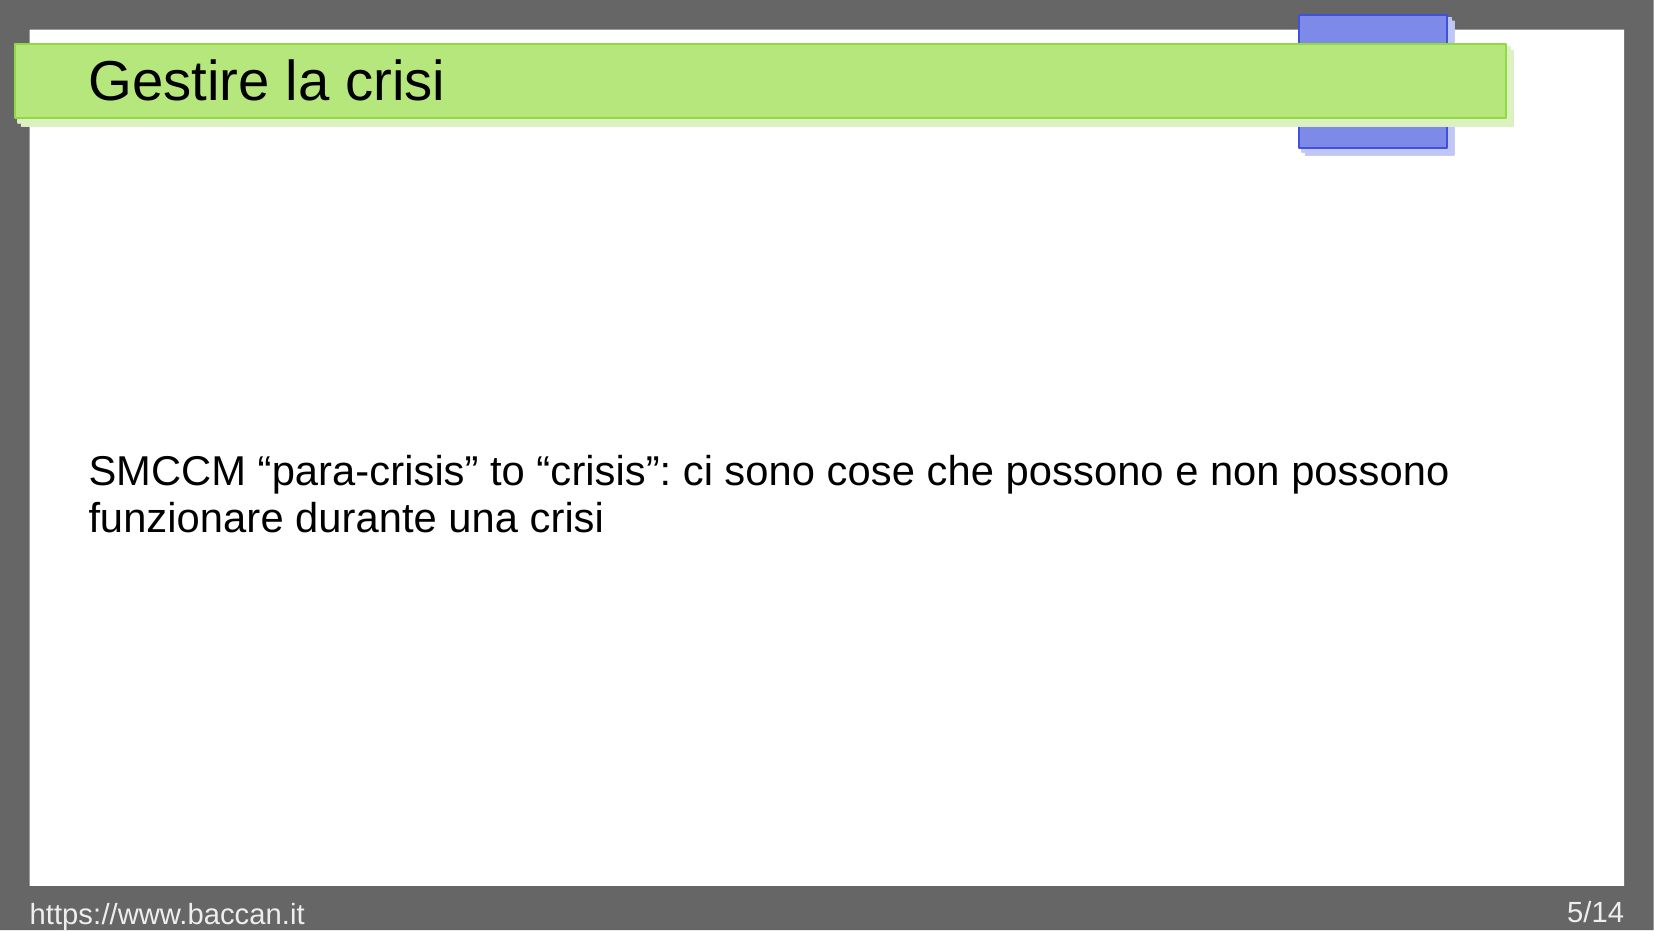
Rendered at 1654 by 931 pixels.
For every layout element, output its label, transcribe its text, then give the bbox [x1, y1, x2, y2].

subtitle SMCCM “para-crisis” to “crisis”: ci sono cose che possono e non possono funzionare durante una crisi [88, 177, 1565, 813]
title Gestire la crisi [88, 44, 1506, 119]
